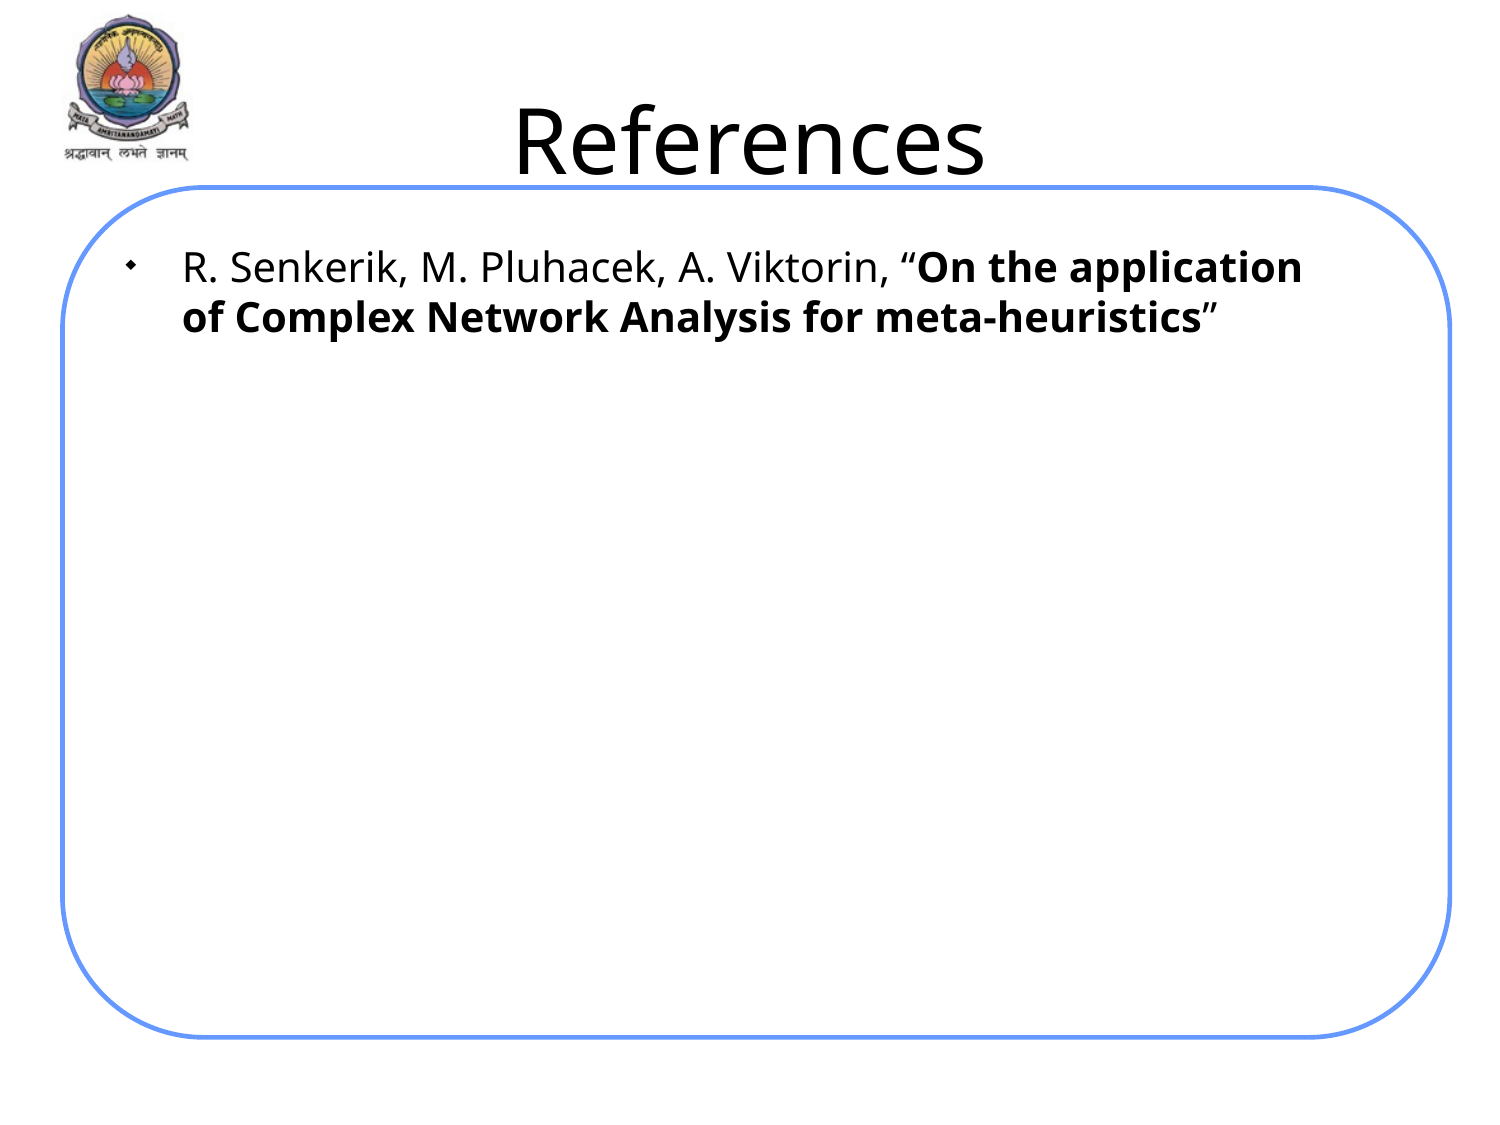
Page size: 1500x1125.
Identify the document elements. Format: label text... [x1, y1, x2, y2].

title References [75, 44, 1425, 233]
picture [62, 12, 193, 163]
text_box R. Senkerik, M. Pluhacek, A. Viktorin, “On the application of Complex Network Analysis for meta-heuristics” [118, 233, 1318, 1004]
